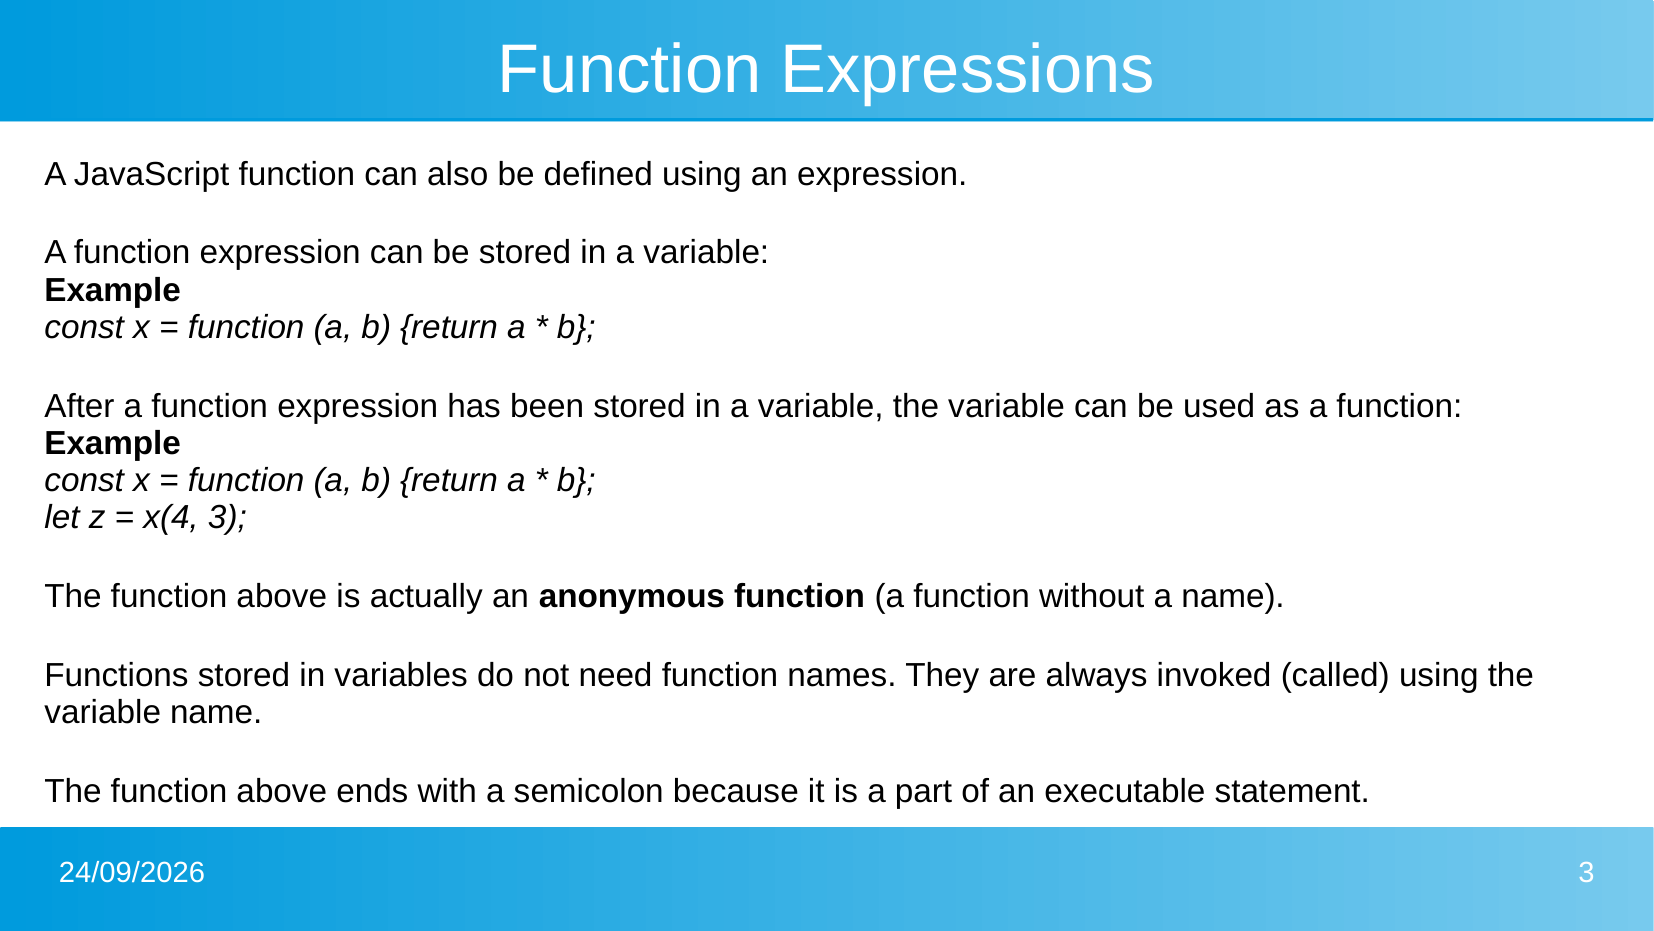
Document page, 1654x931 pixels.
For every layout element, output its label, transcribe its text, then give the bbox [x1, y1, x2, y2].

title Function Expressions [59, 29, 1595, 108]
text_box A JavaScript function can also be defined using an expression. A function expression can be stored in a variable: Example const x = function (a, b) {return a * b}; After a function expression has been stored in a variable, the variable can be used as a function: Example const x = function (a, b) {return a * b}; let z = x(4, 3); The function above is actually an anonymous function (a function without a name). Functions stored in variables do not need function names. They are always invoked (called) using the variable name. The function above ends with a semicolon because it is a part of an executable statement. [29, 147, 1625, 859]
